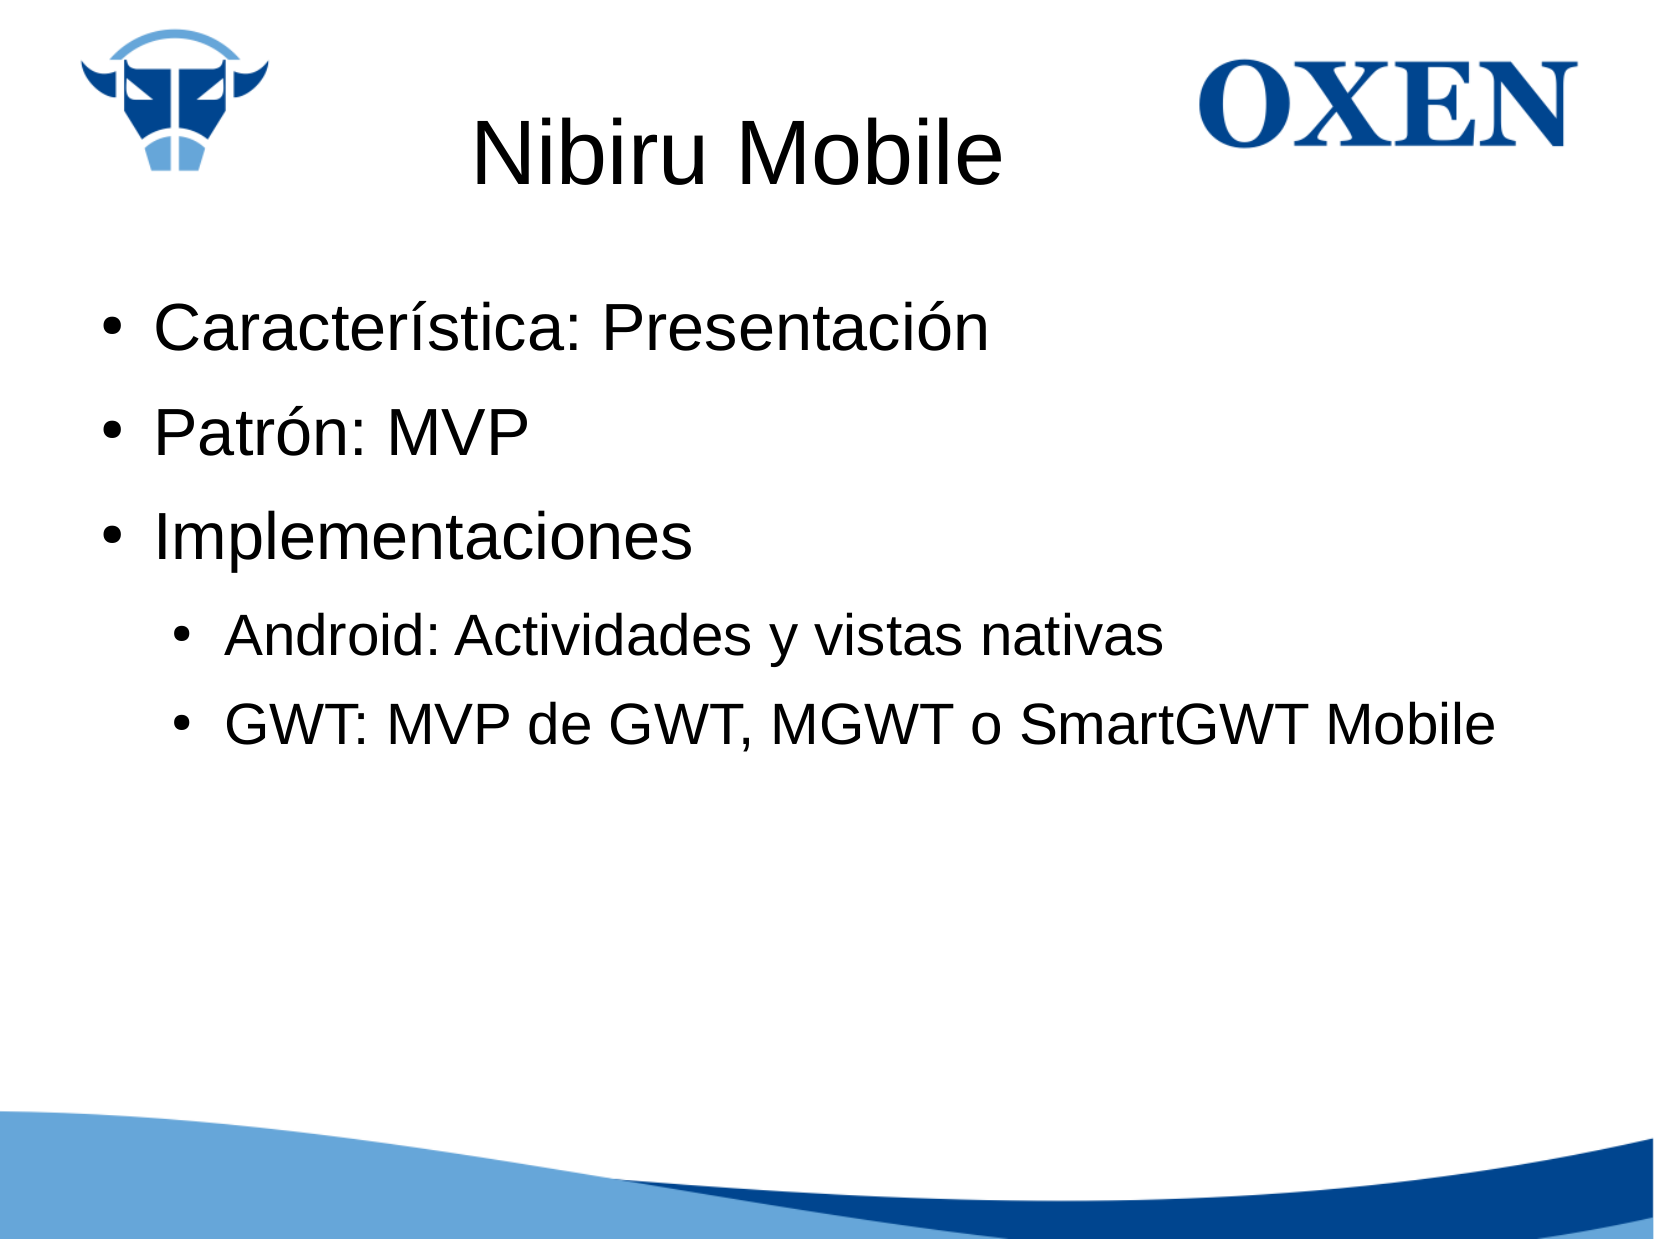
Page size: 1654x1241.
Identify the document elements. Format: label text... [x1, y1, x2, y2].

picture [0, 1104, 1654, 1239]
picture [5, 11, 1654, 195]
list Característica: Presentación Patrón: MVP Implementaciones Android: Actividades y vistas nativas GWT: MVP de GWT, MGWT o SmartGWT Mobile [82, 290, 1571, 1010]
title Nibiru Mobile [265, 49, 1211, 257]
